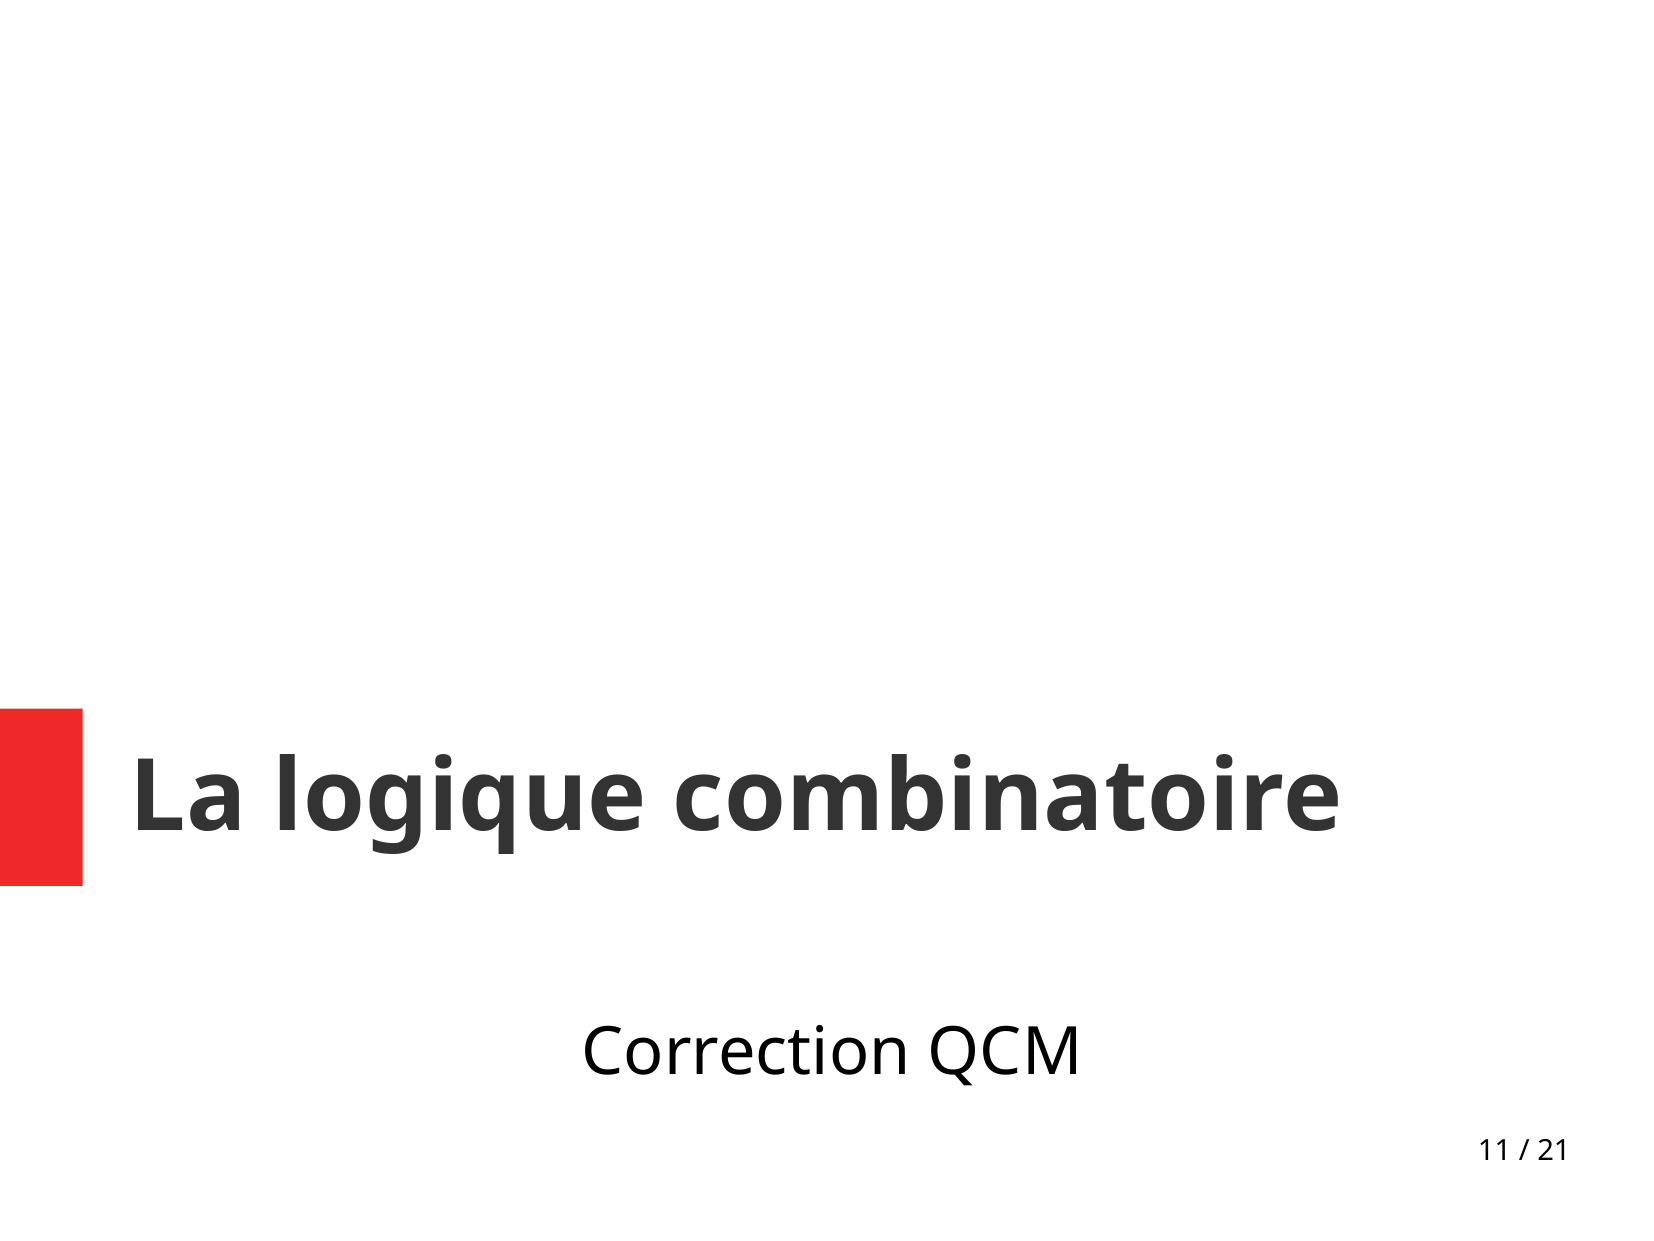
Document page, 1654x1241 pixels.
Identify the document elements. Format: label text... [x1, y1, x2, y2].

subtitle Correction QCM [129, 968, 1536, 1130]
title La logique combinatoire [129, 673, 1536, 910]
